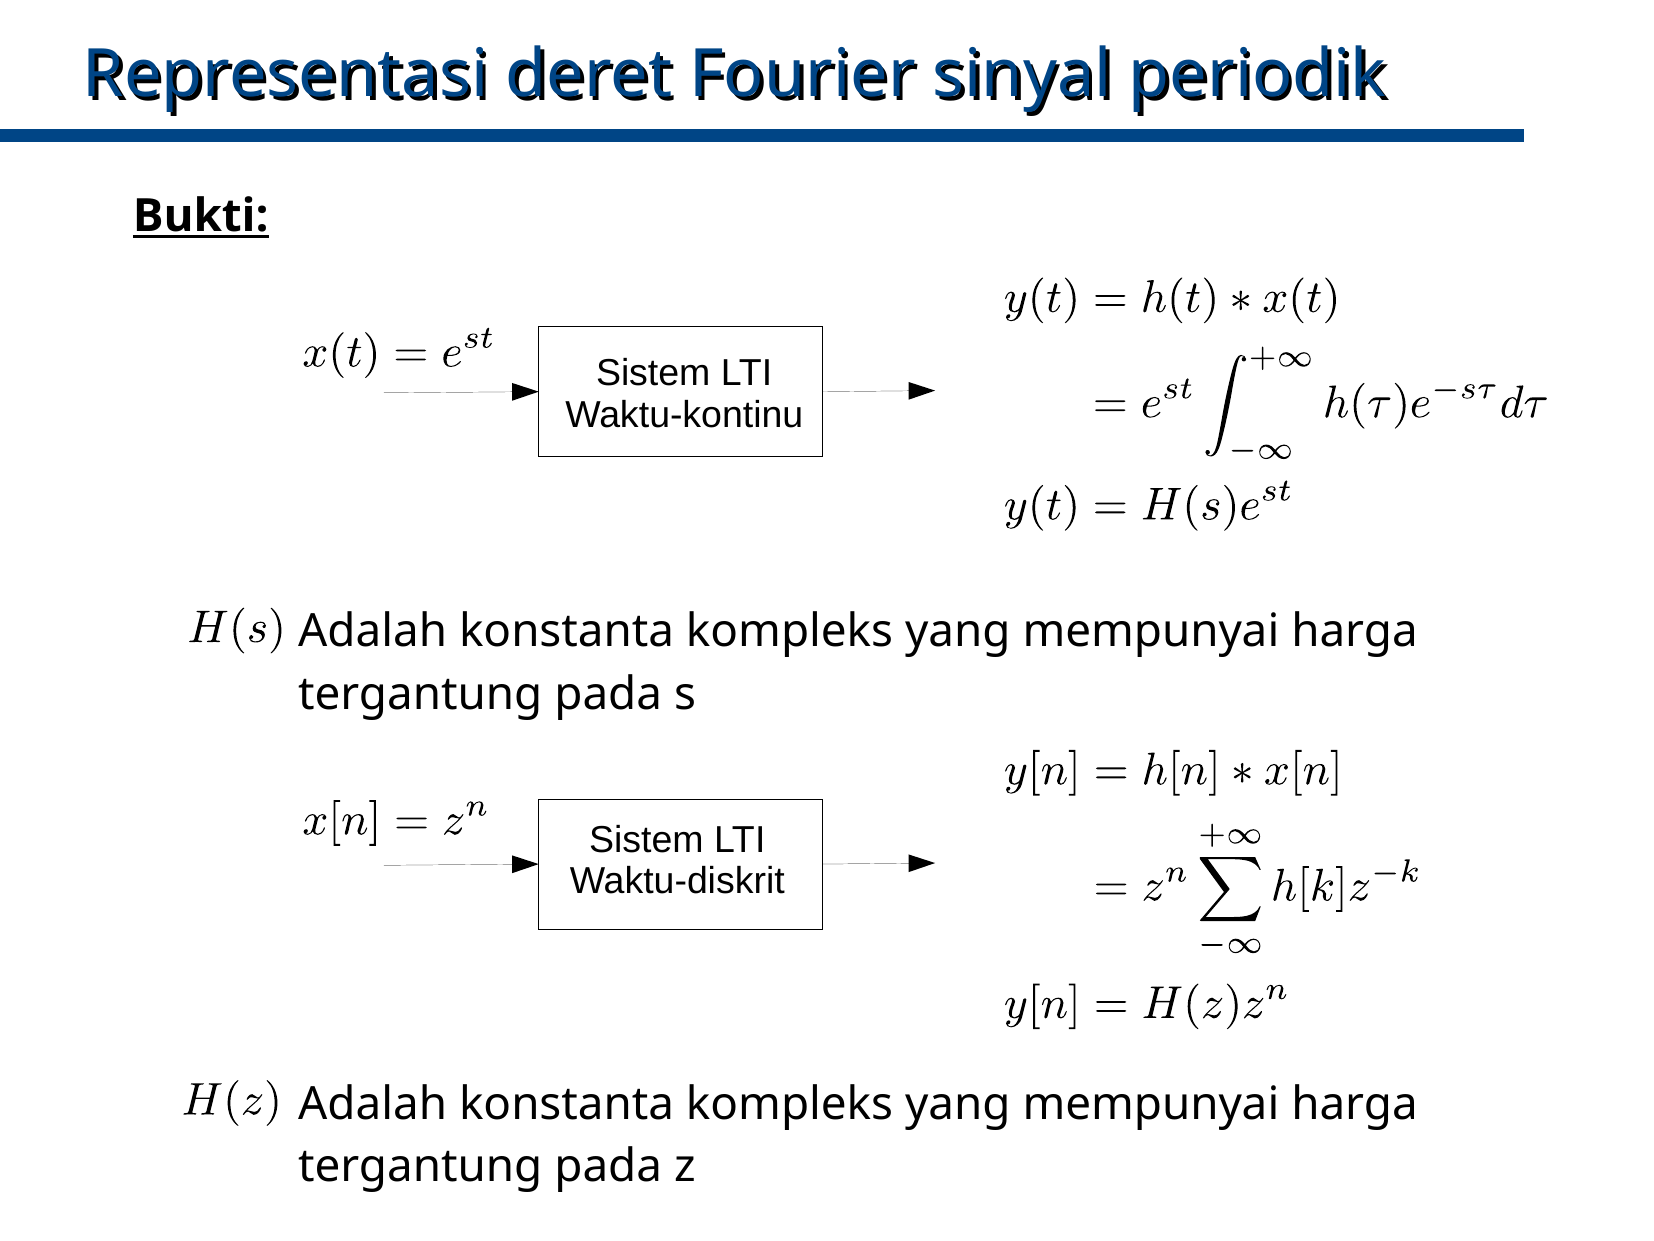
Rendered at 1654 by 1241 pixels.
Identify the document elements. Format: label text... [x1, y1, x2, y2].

text_box Sistem LTI Waktu-kontinu [550, 344, 1003, 443]
text_box [0, 129, 1524, 142]
text_box Representasi deret Fourier sinyal periodik [82, 0, 1583, 156]
text_box Adalah konstanta kompleks yang mempunyai harga tergantung pada z [283, 1062, 1571, 1202]
text_box [302, 327, 494, 378]
text_box [187, 607, 286, 654]
text_box Adalah konstanta kompleks yang mempunyai harga tergantung pada s [283, 590, 1571, 729]
text_box Sistem LTI Waktu-diskrit [555, 810, 1003, 910]
text_box [1003, 277, 1549, 531]
text_box Bukti: [118, 174, 336, 248]
text_box [1003, 749, 1420, 1030]
text_box [181, 1080, 282, 1126]
text_box [302, 800, 488, 846]
